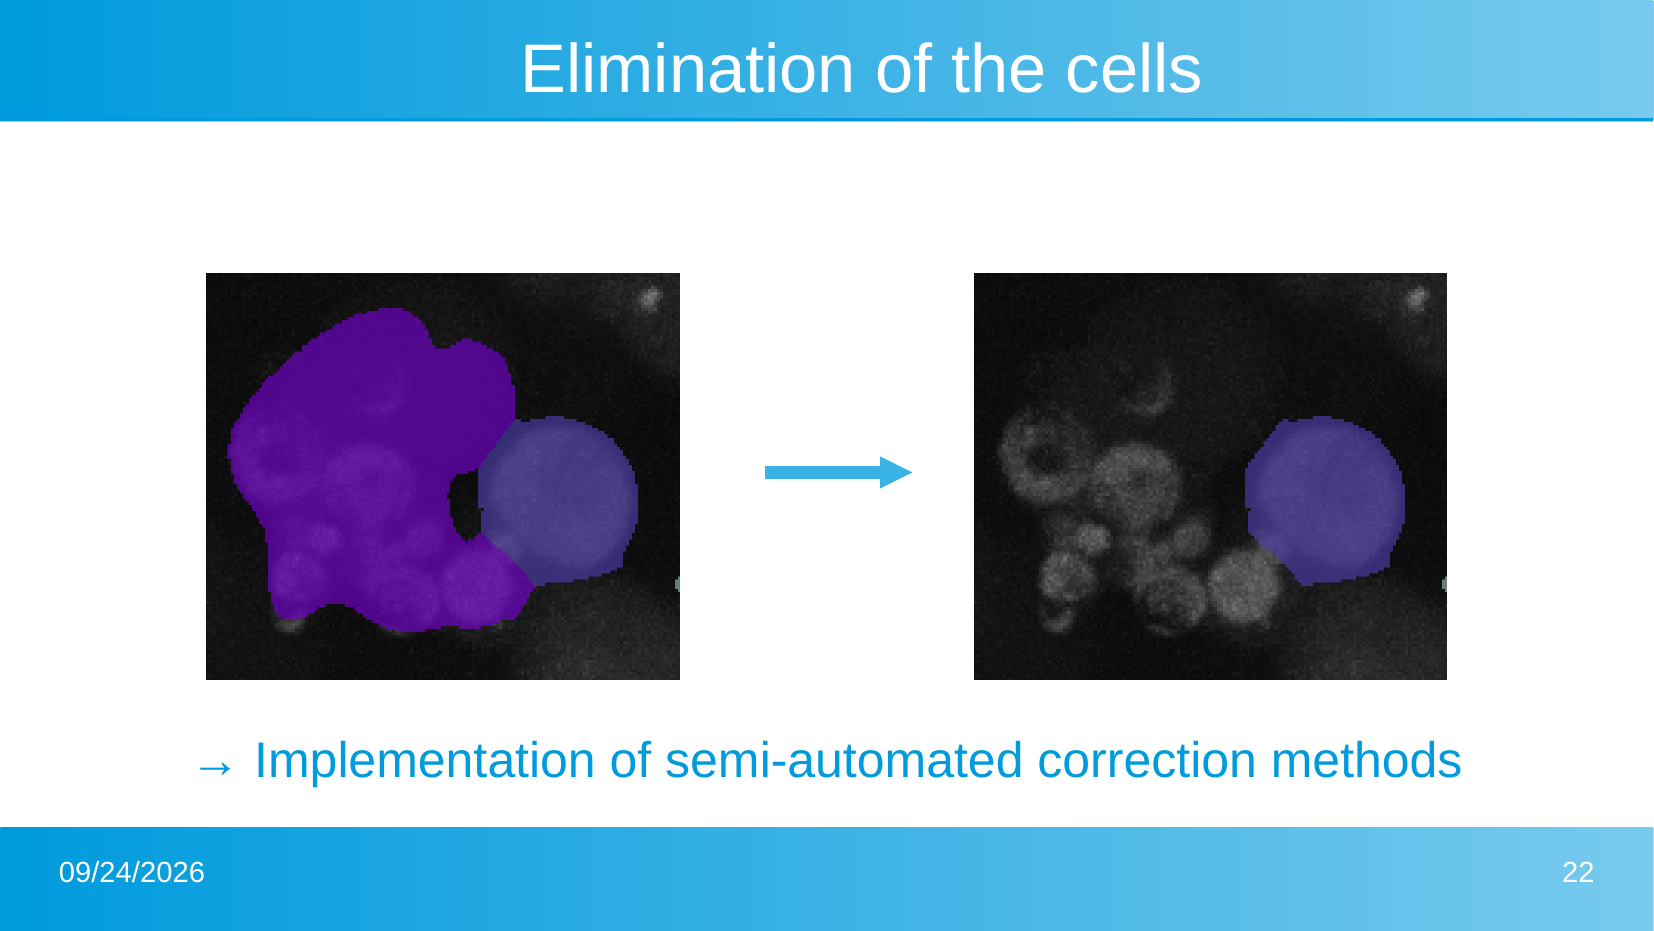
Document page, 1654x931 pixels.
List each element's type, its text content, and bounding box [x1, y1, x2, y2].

list → Implementation of semi-automated correction methods [147, 732, 1506, 827]
title Elimination of the cells [59, 29, 1595, 108]
picture [974, 273, 1447, 680]
picture [206, 273, 680, 680]
